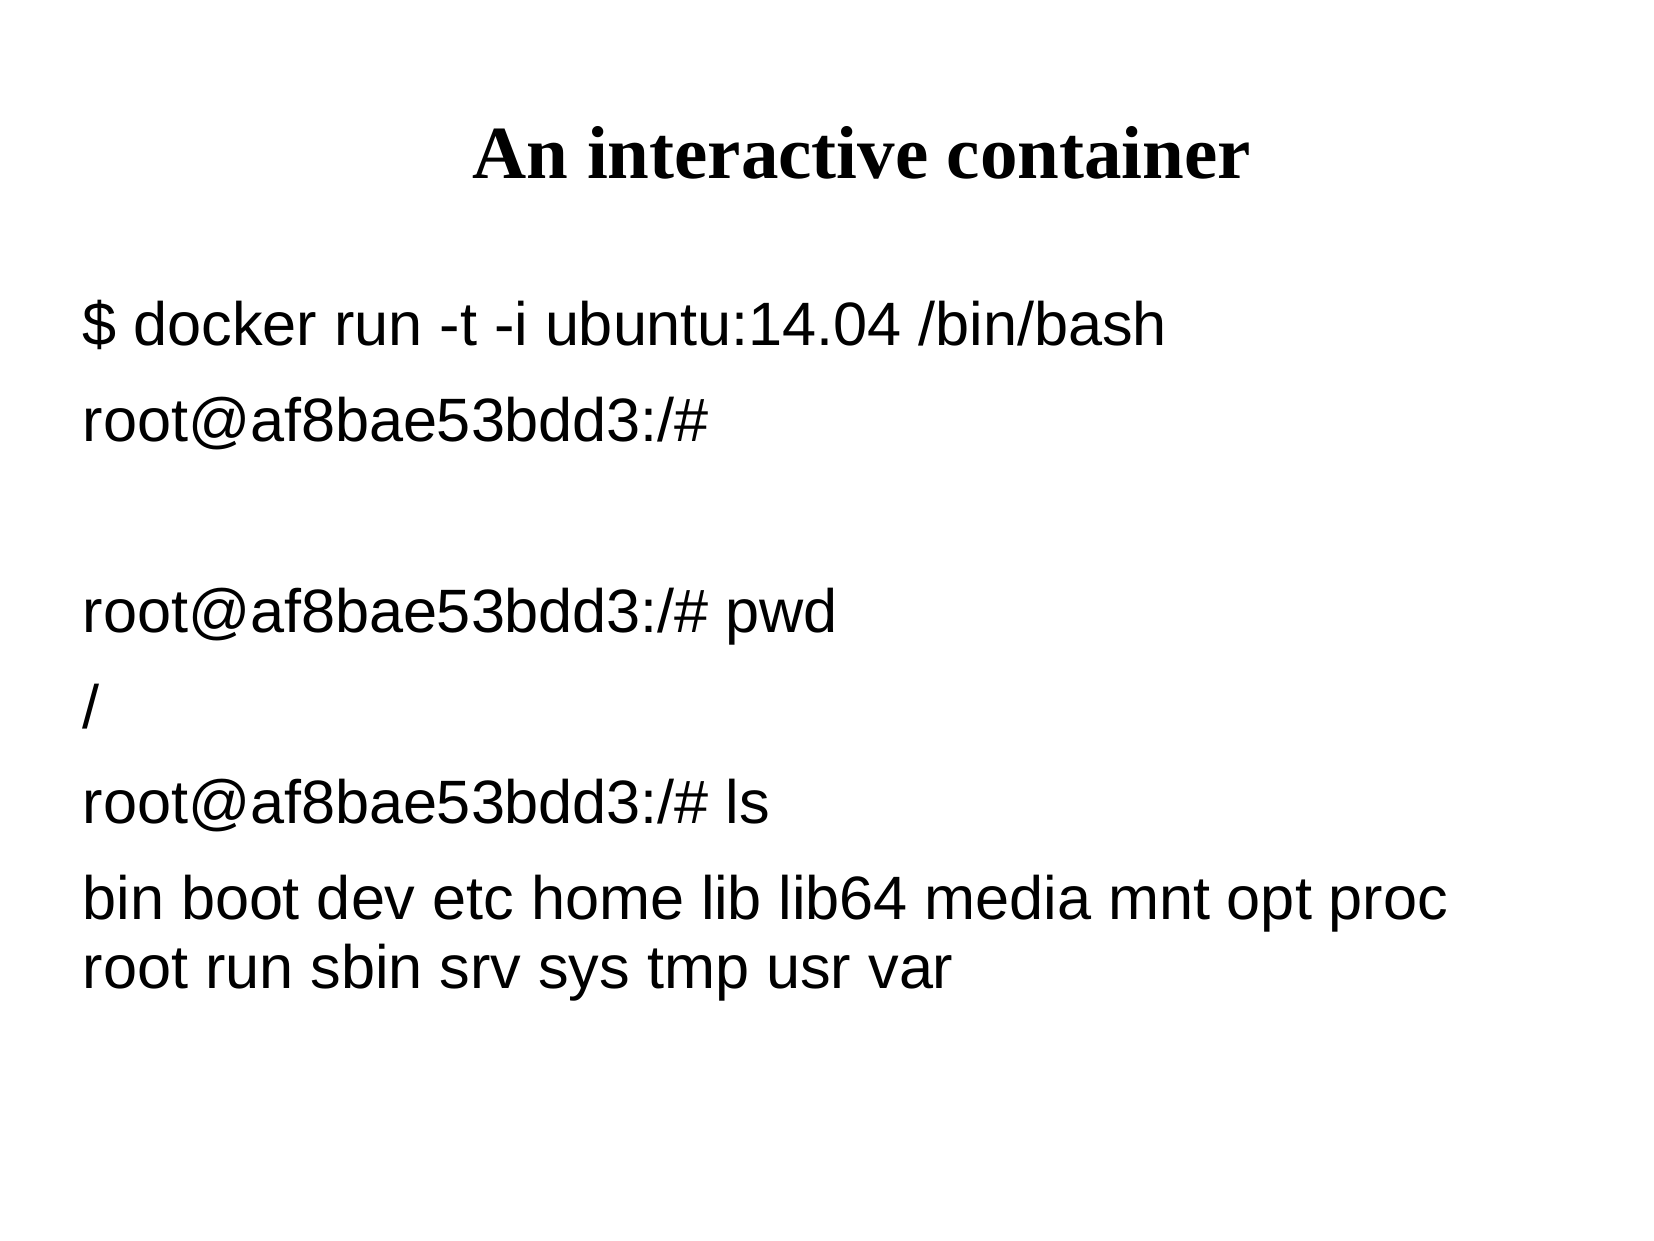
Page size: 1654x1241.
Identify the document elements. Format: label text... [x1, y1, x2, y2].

title An interactive container [82, 49, 1571, 257]
list $ docker run -t -i ubuntu:14.04 /bin/bash root@af8bae53bdd3:/# root@af8bae53bdd3:/# pwd / root@af8bae53bdd3:/# ls bin boot dev etc home lib lib64 media mnt opt proc root run sbin srv sys tmp usr var [82, 290, 1571, 1010]
